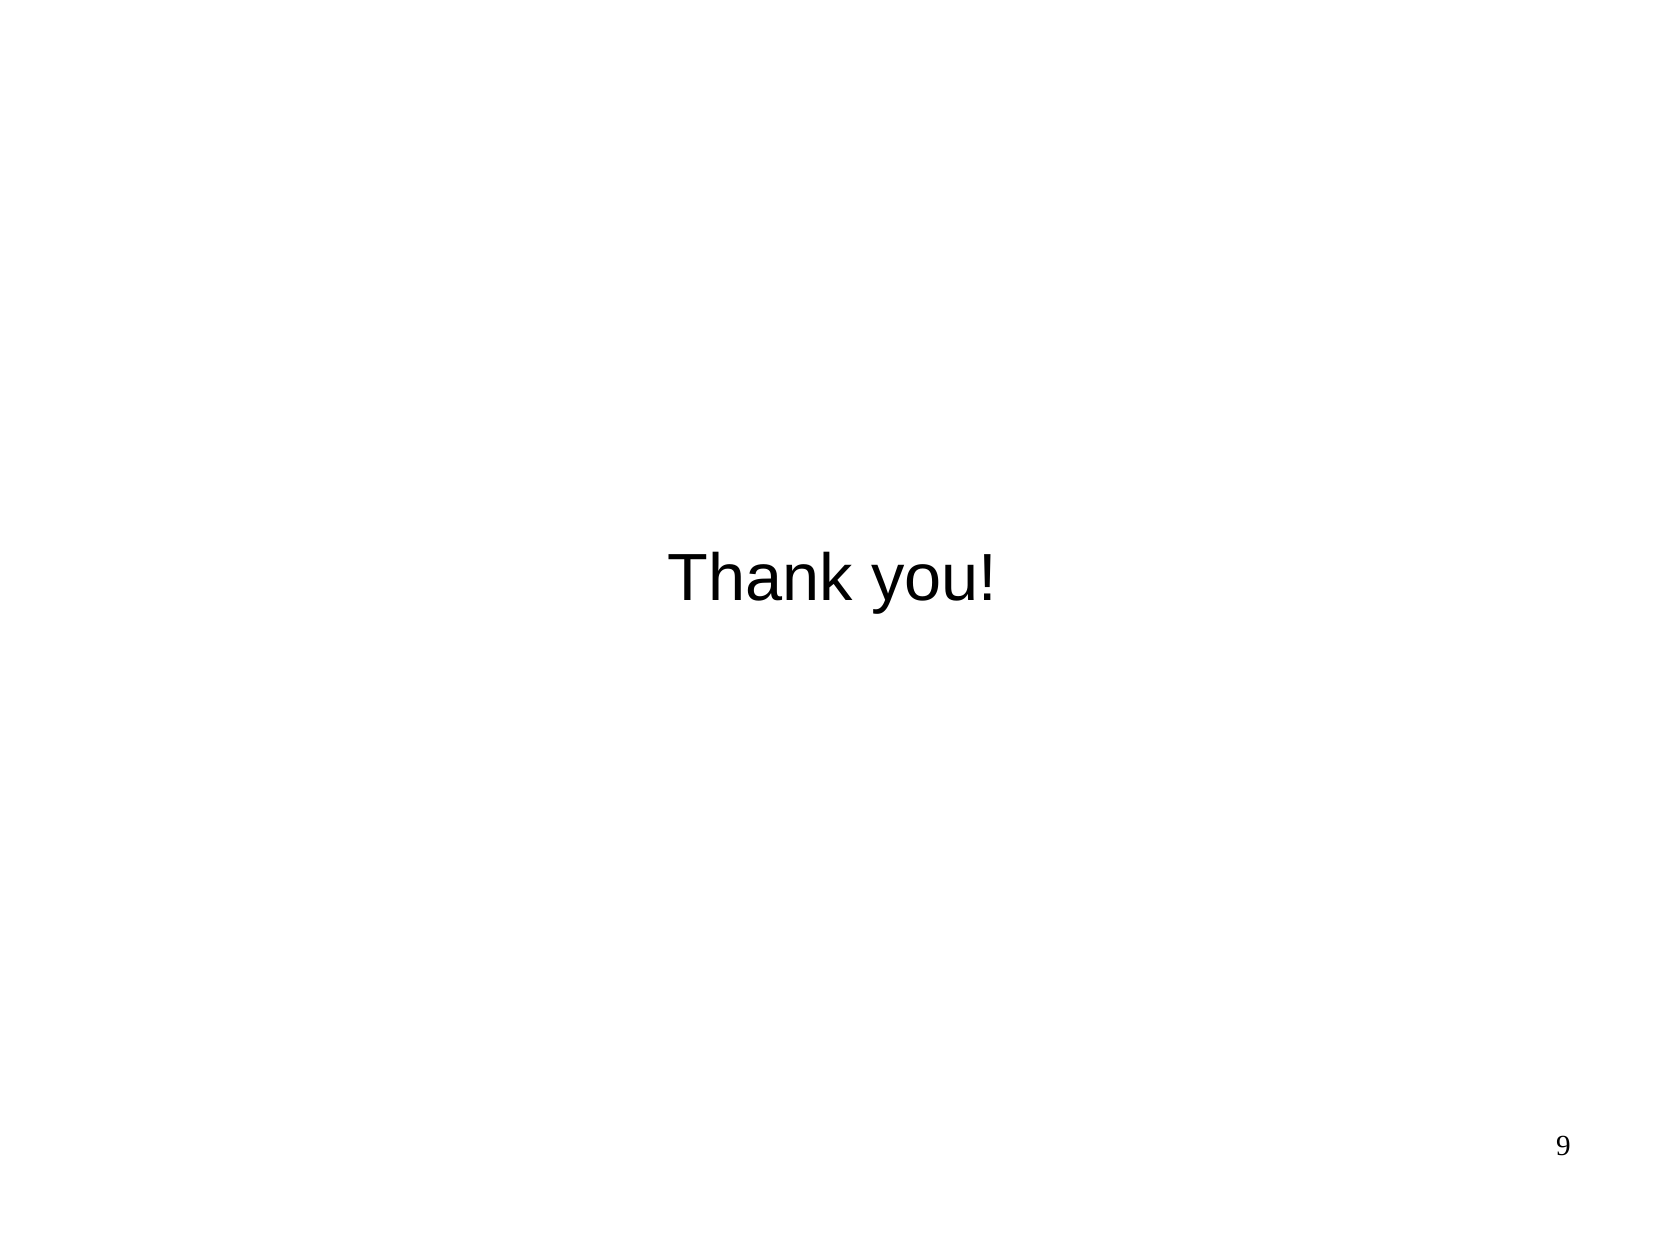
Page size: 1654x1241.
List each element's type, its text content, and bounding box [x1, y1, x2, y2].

title Thank you! [90, 526, 1576, 628]
